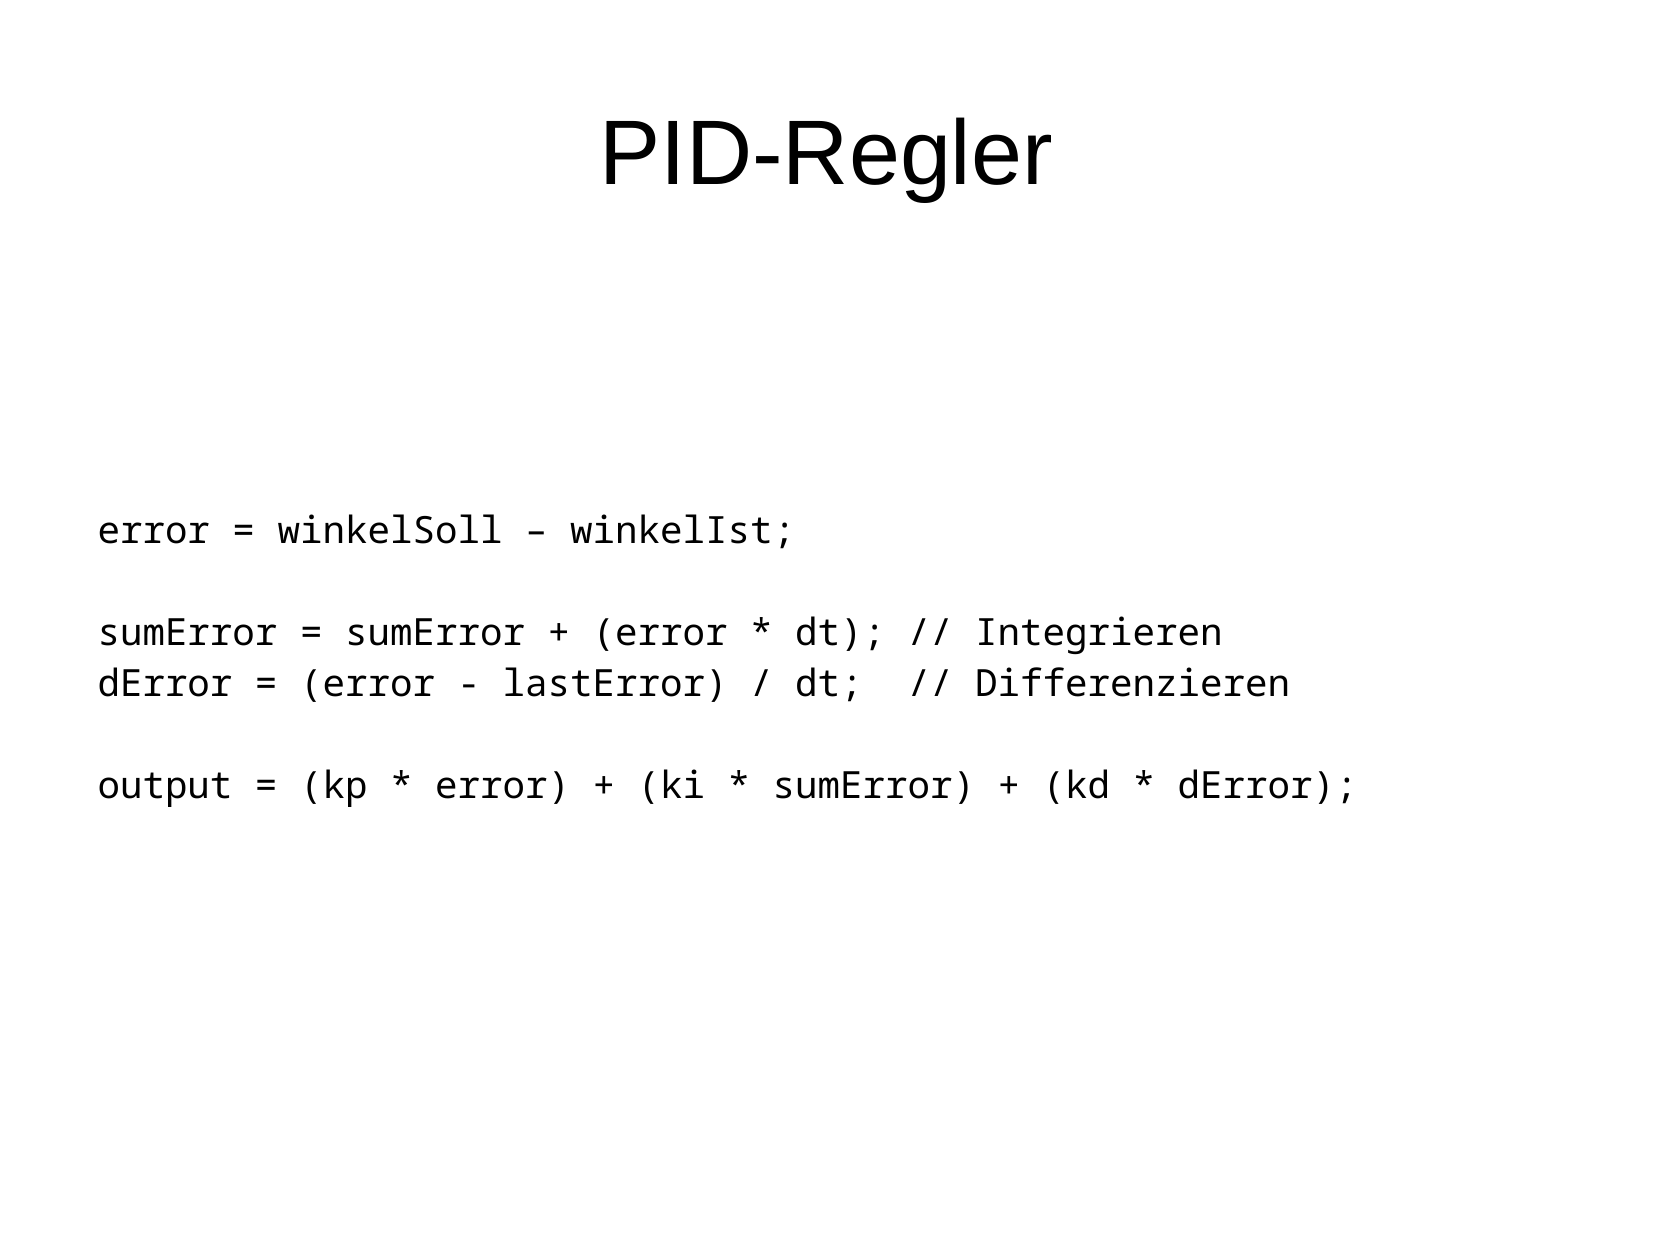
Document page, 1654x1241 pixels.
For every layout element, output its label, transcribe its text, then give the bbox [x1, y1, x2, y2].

title PID-Regler [82, 49, 1571, 257]
text_box error = winkelSoll – winkelIst; sumError = sumError + (error * dt); // Integrieren dError = (error - lastError) / dt; // Differenzieren output = (kp * error) + (ki * sumError) + (kd * dError); [82, 495, 1548, 792]
